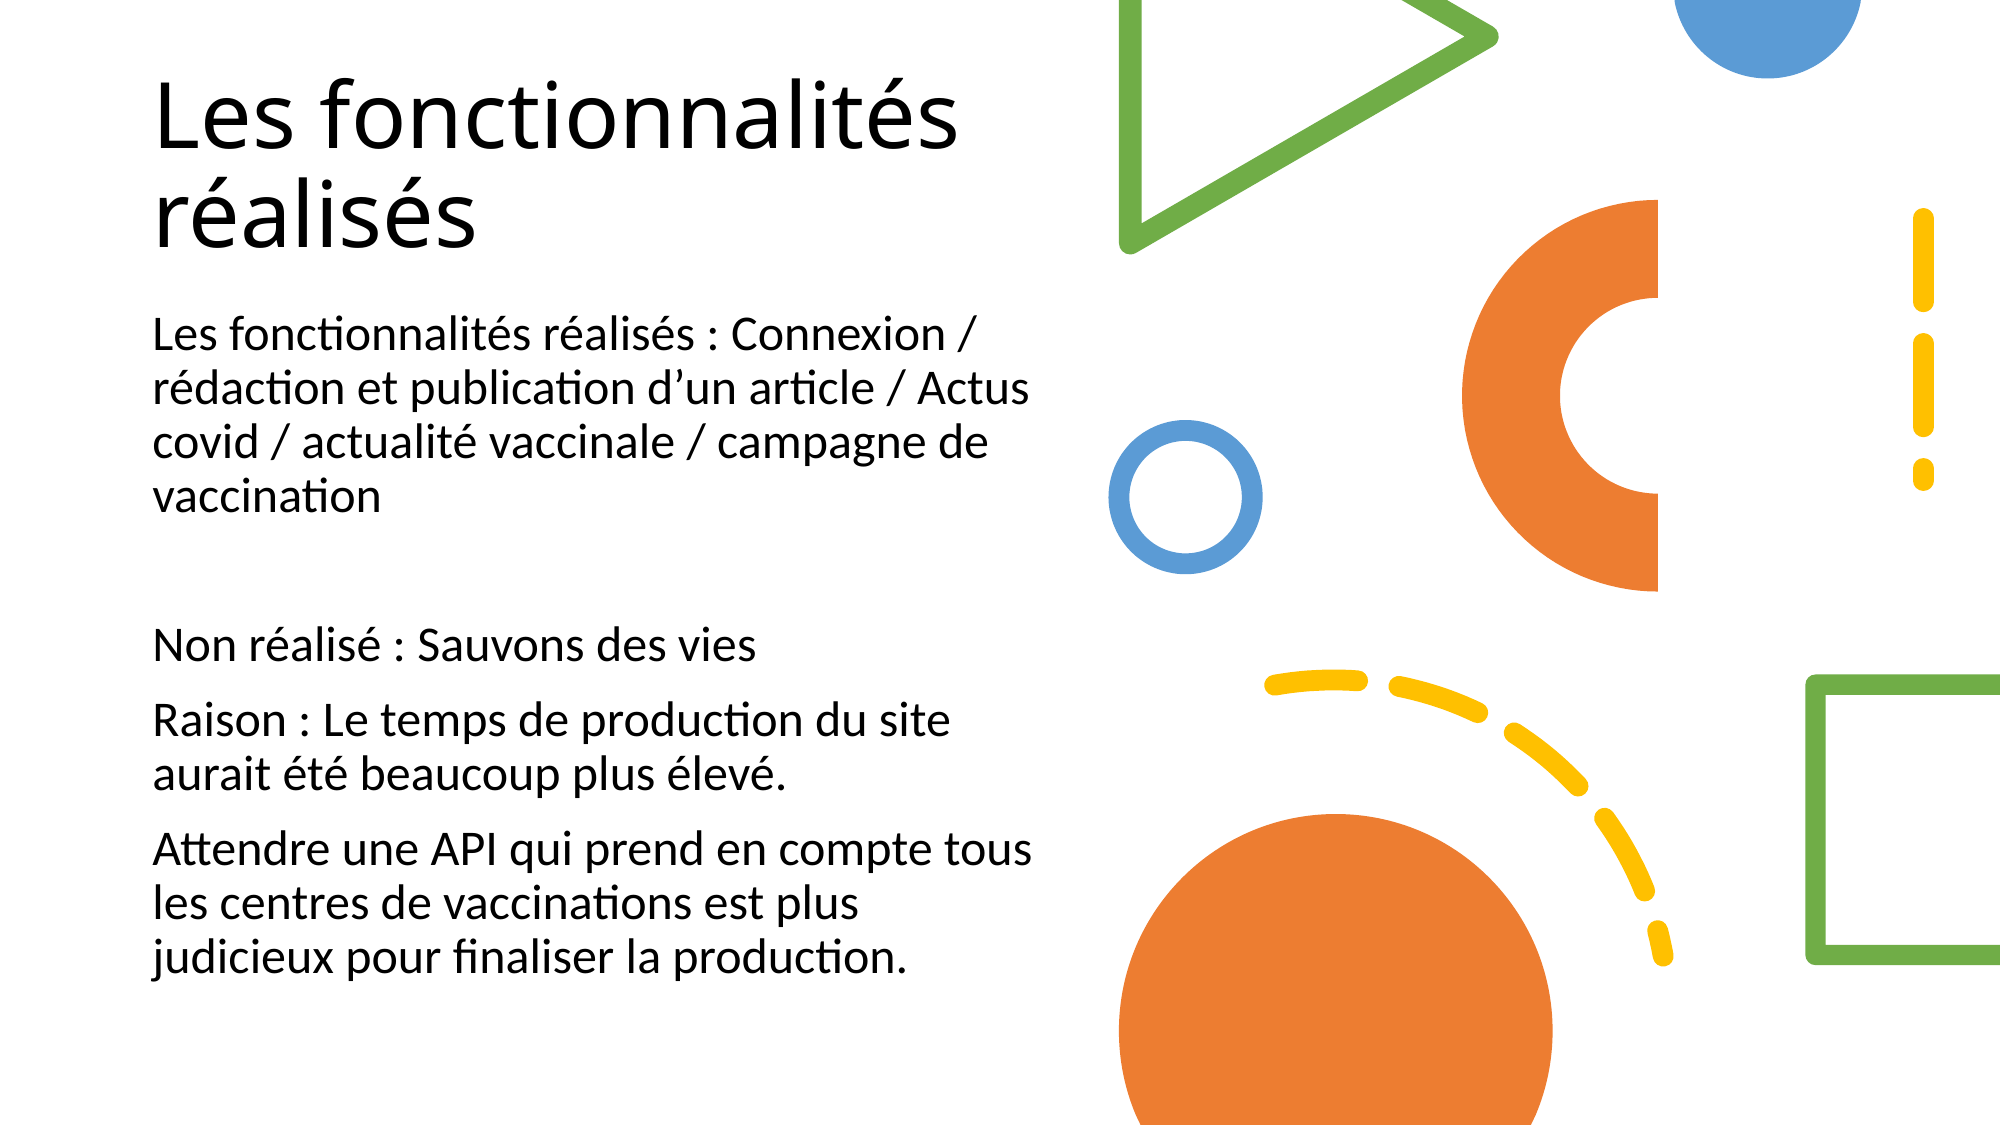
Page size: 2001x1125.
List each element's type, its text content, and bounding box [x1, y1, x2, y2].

list Les fonctionnalités réalisés : Connexion / rédaction et publication d’un article / Actus covid / actualité vaccinale / campagne de vaccination Non réalisé : Sauvons des vies Raison : Le temps de production du site aurait été beaucoup plus élevé. Attendre une API qui prend en compte tous les centres de vaccinations est plus judicieux pour finaliser la production. [137, 299, 1050, 1014]
title Les fonctionnalités réalisés [137, 59, 1050, 278]
text_box [0, 0, 2000, 1125]
